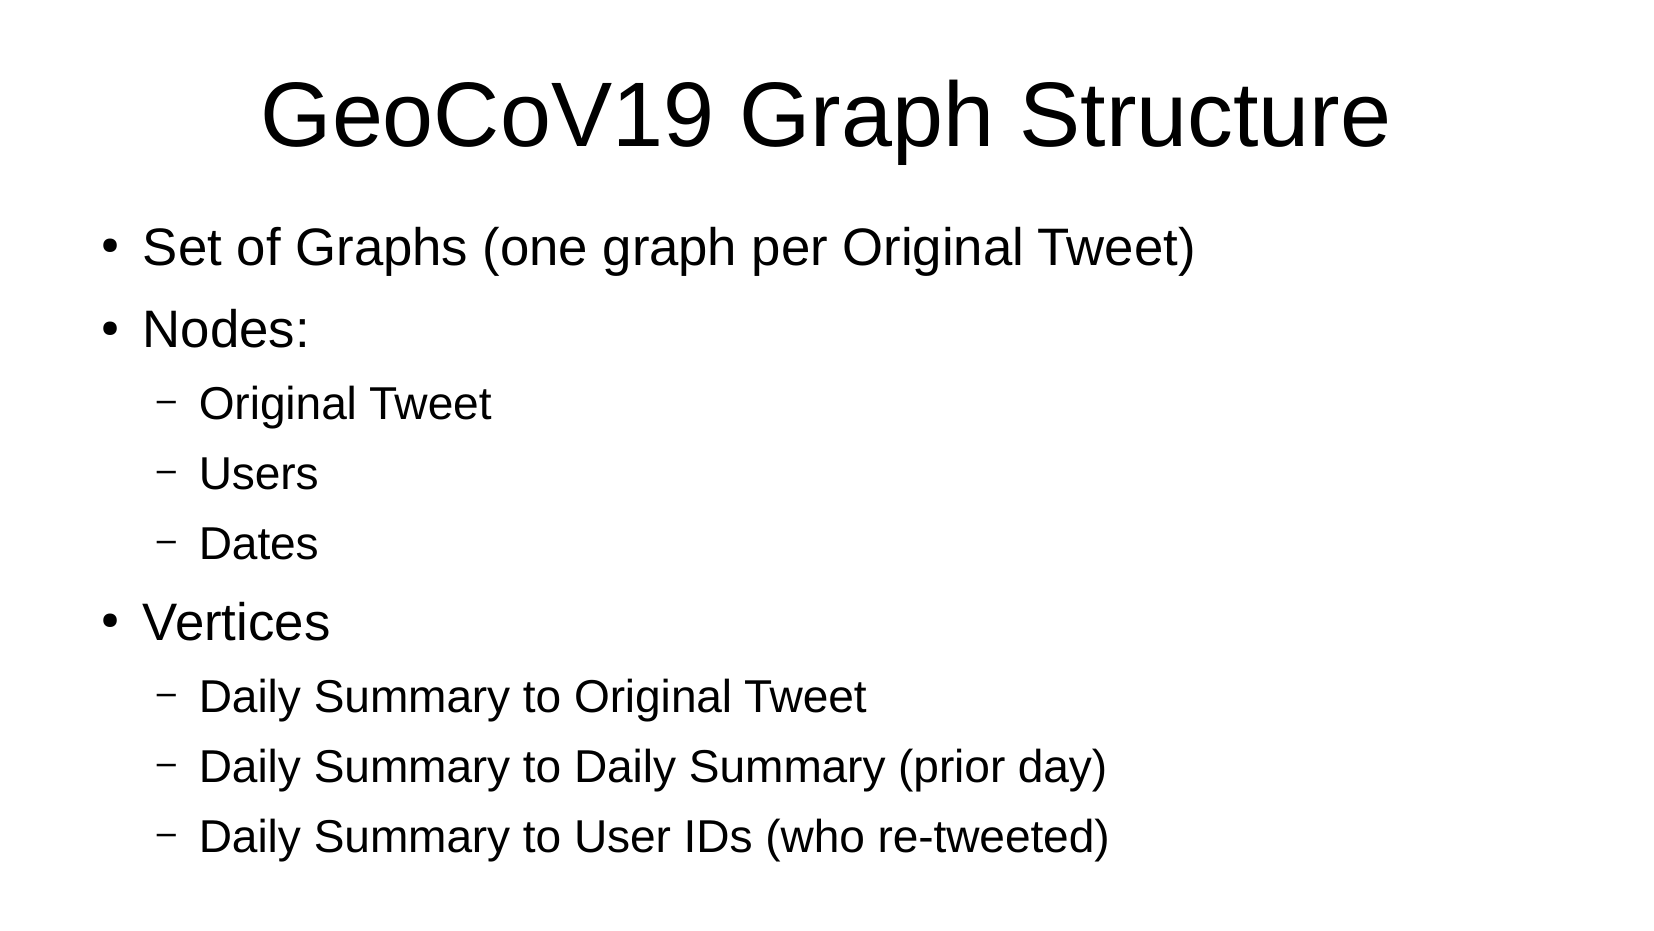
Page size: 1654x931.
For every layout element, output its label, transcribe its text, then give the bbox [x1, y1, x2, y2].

list Set of Graphs (one graph per Original Tweet) Nodes: Original Tweet Users Dates Vertices Daily Summary to Original Tweet Daily Summary to Daily Summary (prior day) Daily Summary to User IDs (who re-tweeted) [86, 217, 1576, 863]
title GeoCoV19 Graph Structure [82, 37, 1571, 193]
